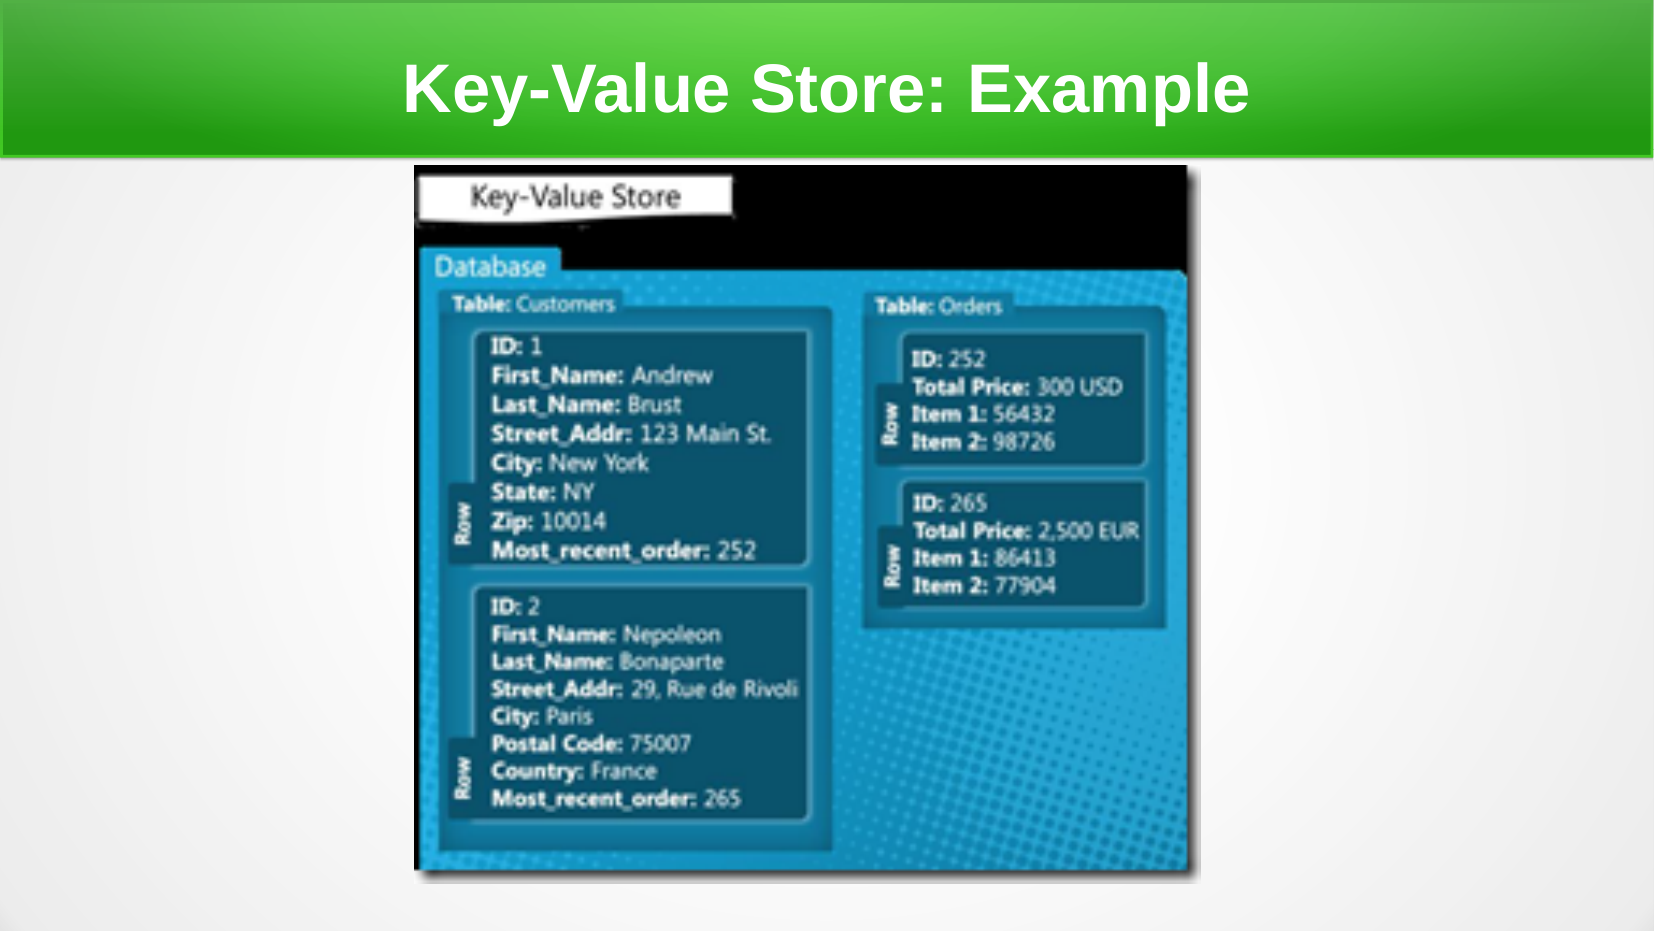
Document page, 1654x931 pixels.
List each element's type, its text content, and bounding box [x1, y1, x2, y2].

picture [414, 165, 1201, 884]
title Key-Value Store: Example [82, 35, 1571, 142]
